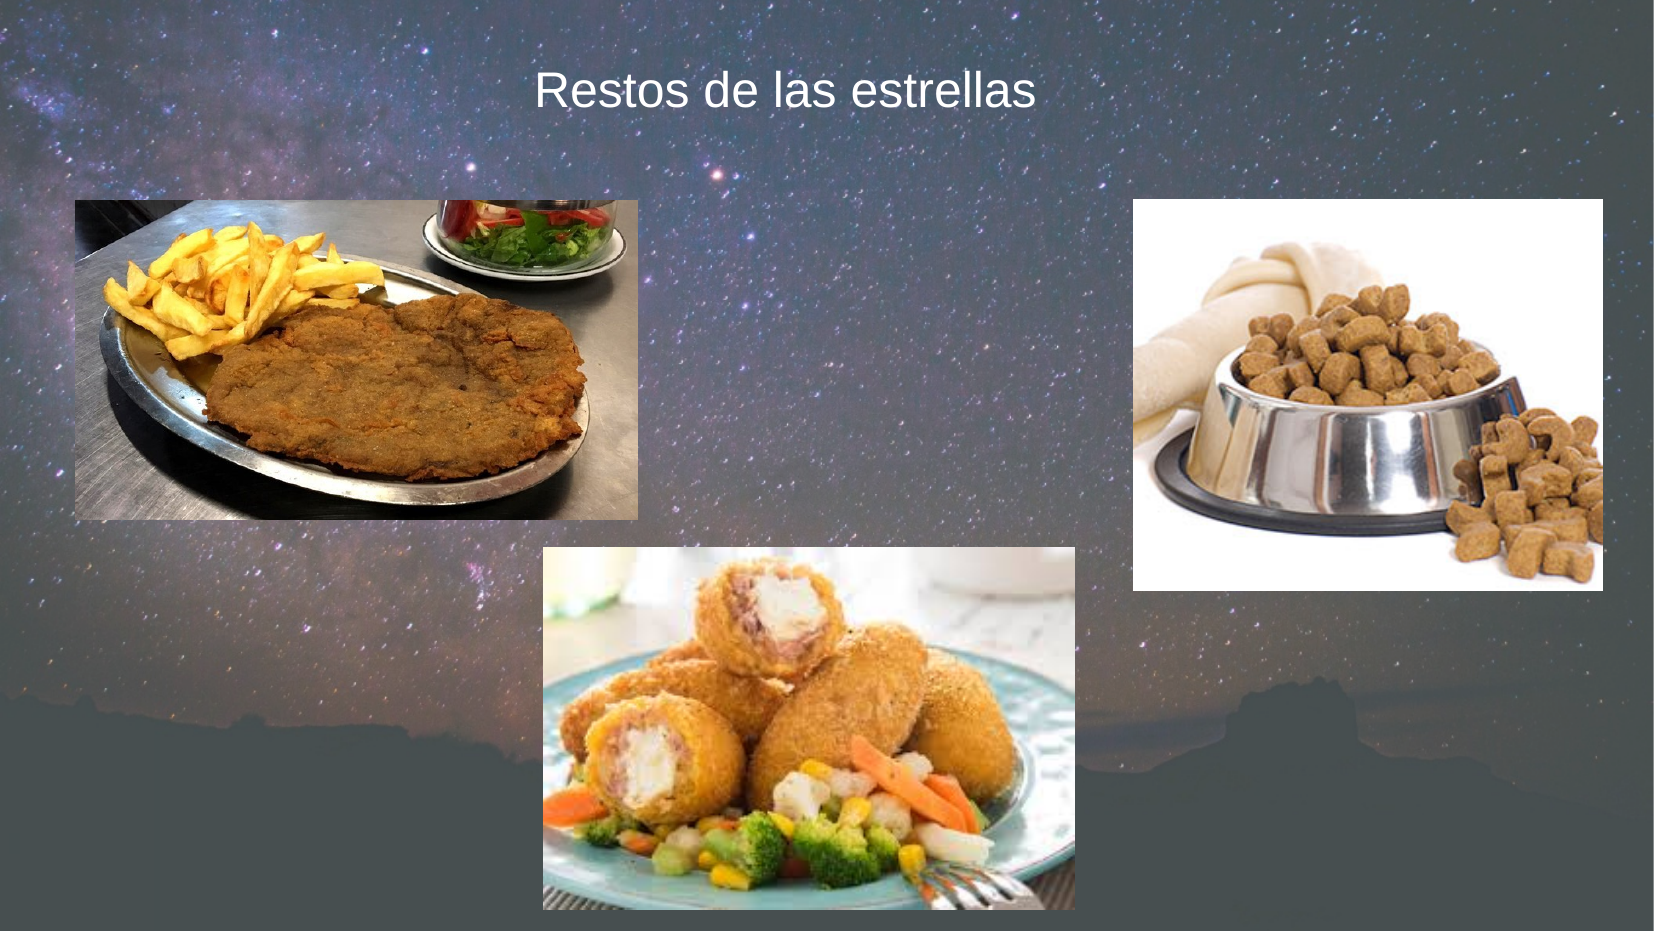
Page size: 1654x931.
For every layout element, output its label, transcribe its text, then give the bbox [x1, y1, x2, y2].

text_box Restos de las estrellas [460, 25, 1111, 154]
picture [75, 200, 638, 520]
picture [1133, 199, 1603, 591]
picture [543, 547, 1075, 910]
